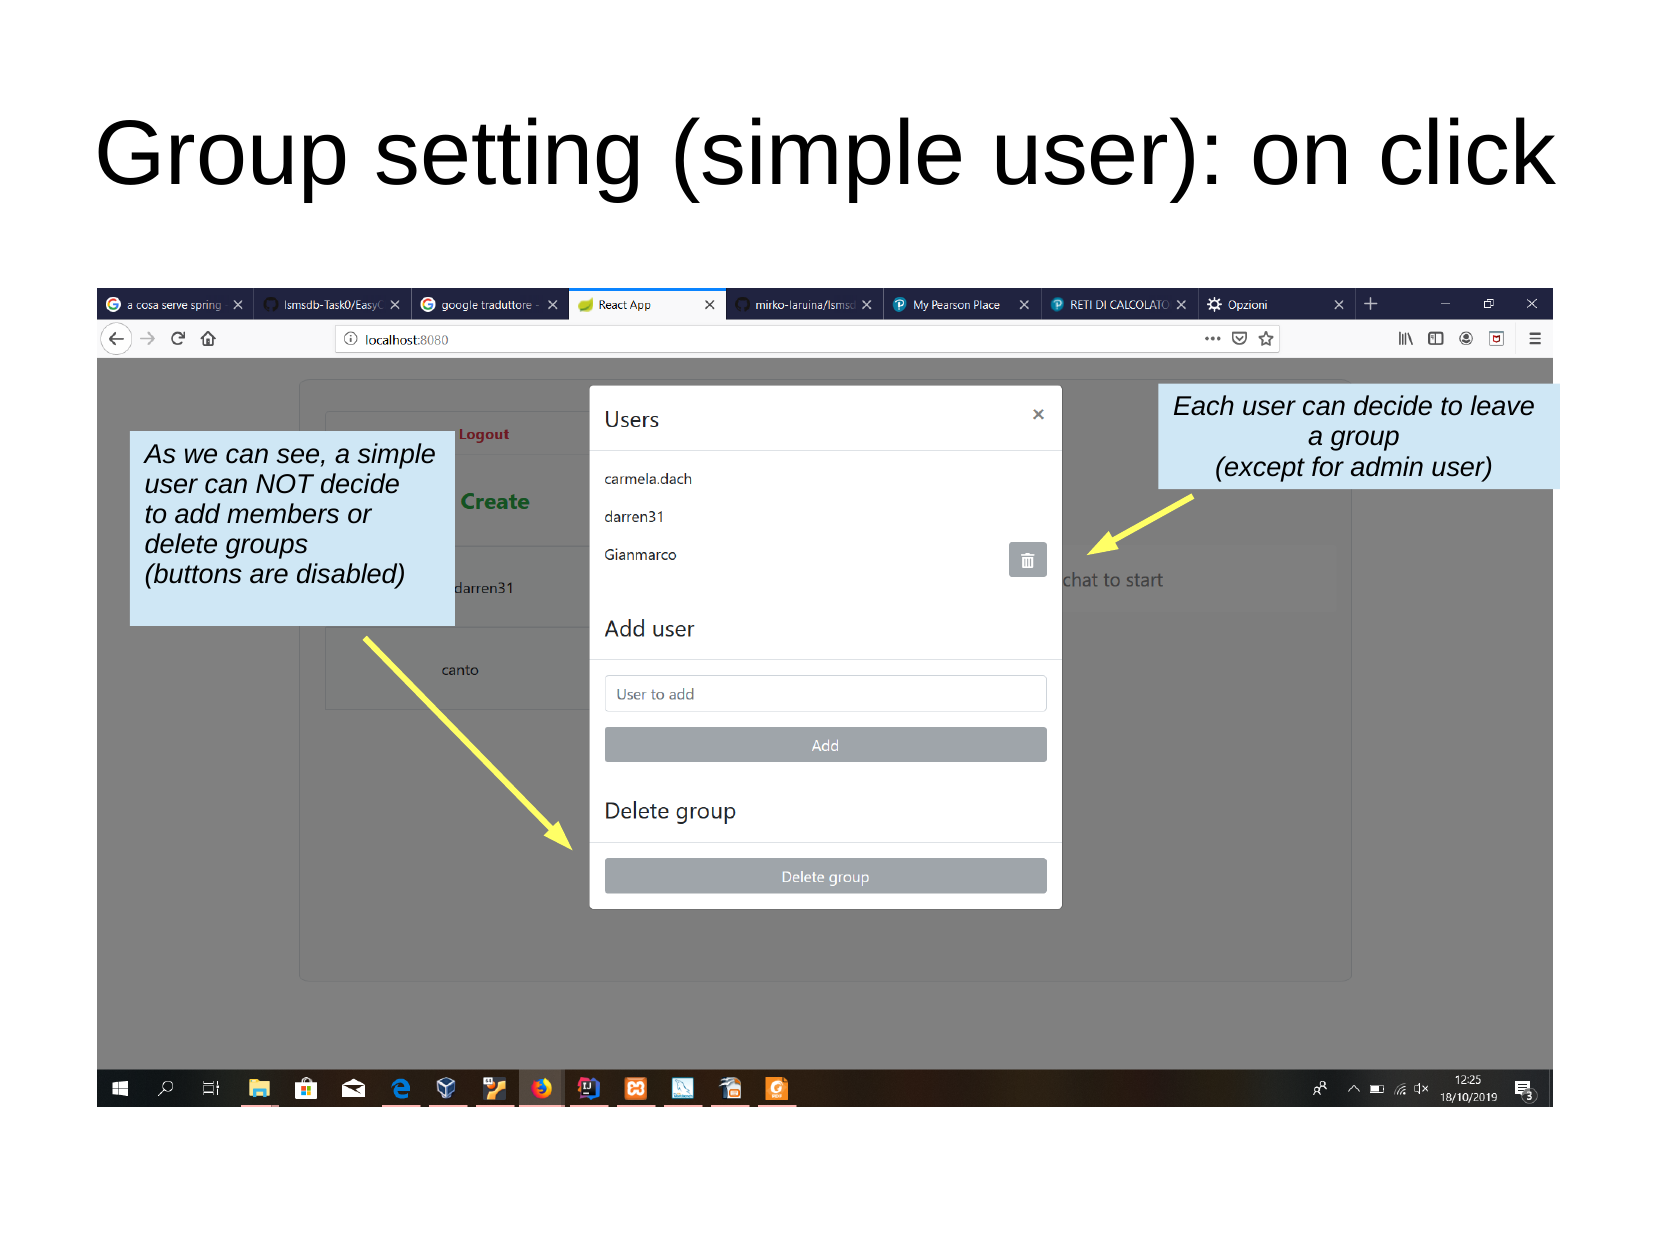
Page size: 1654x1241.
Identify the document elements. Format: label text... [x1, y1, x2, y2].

text_box Each user can decide to leave a group (except for admin user) [1158, 383, 1560, 489]
title Group setting (simple user): on click [82, 49, 1571, 257]
text_box As we can see, a simple user can NOT decide to add members or delete groups (buttons are disabled) [129, 431, 455, 626]
picture [97, 288, 1553, 1107]
